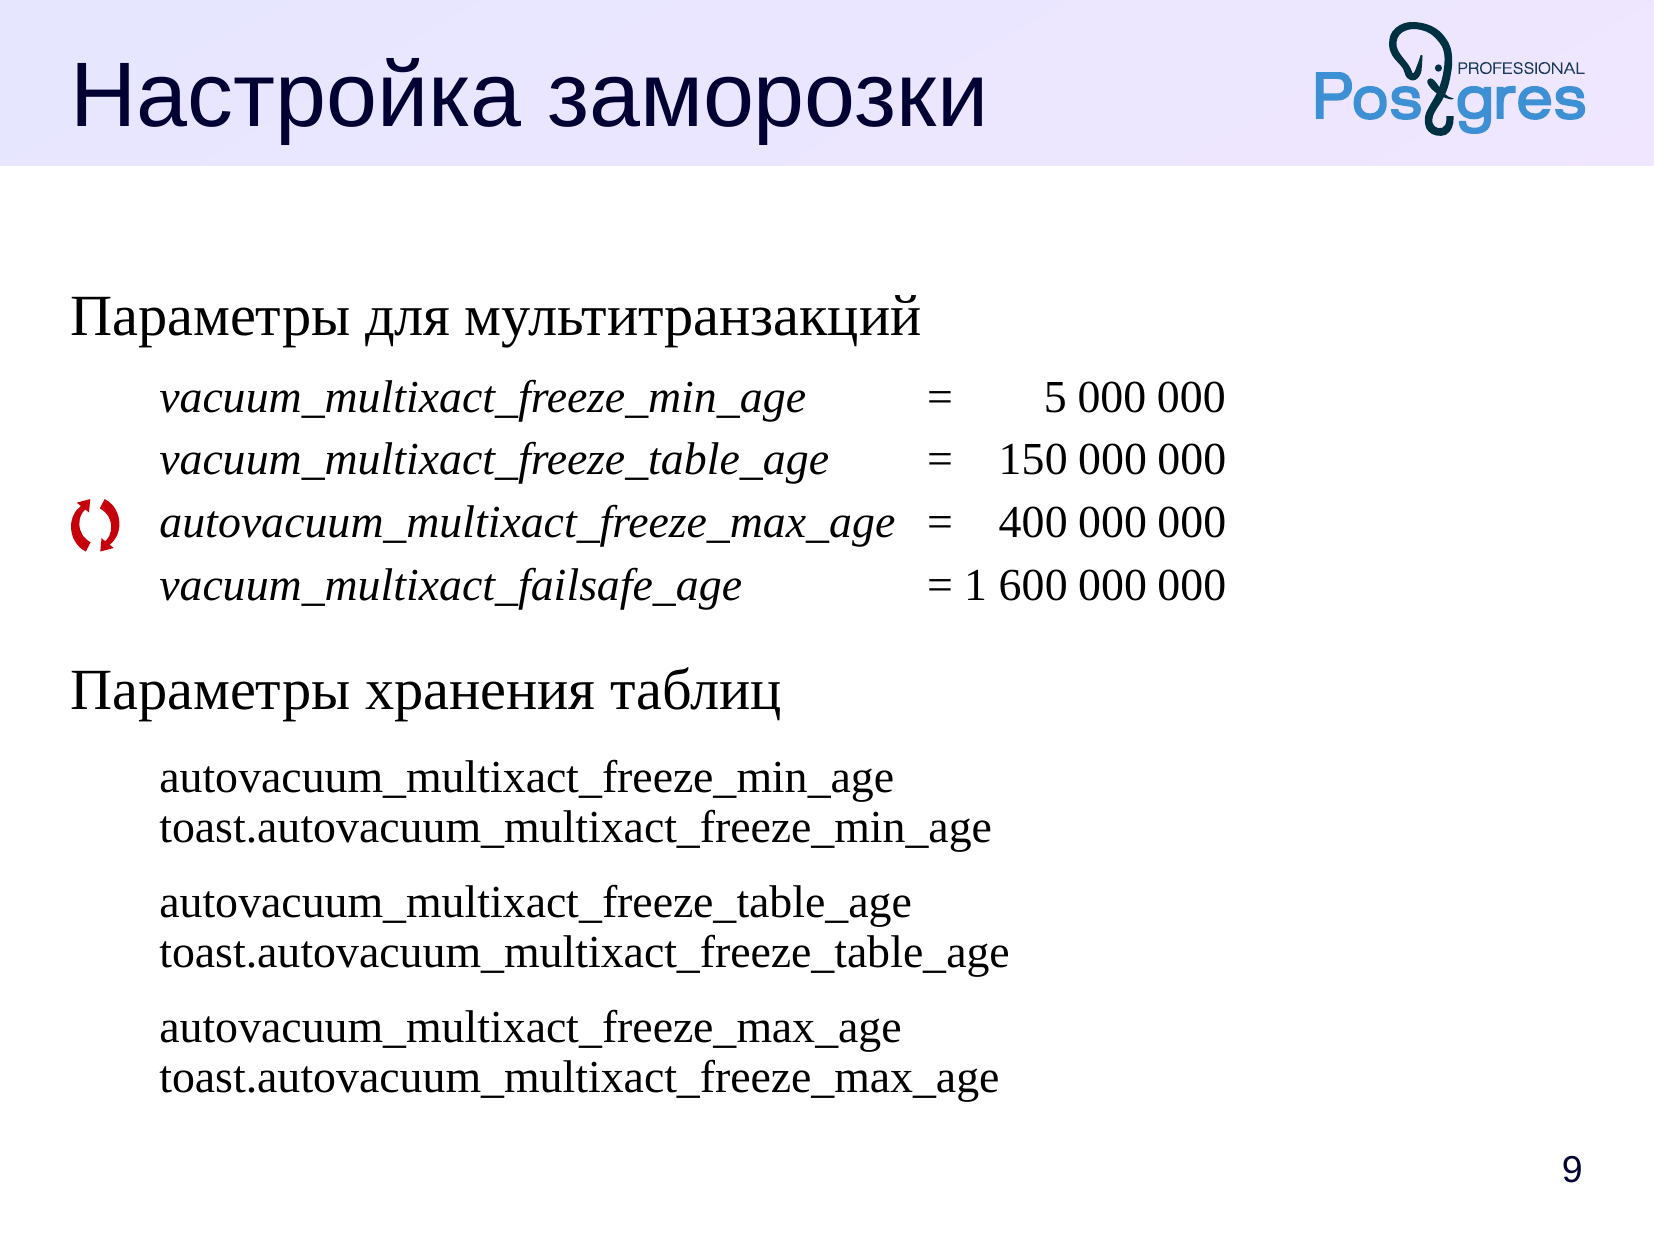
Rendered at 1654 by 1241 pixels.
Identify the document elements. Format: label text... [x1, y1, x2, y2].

text_box [71, 499, 91, 552]
text_box [99, 499, 120, 552]
list Параметры для мультитранзакций vacuum_multixact_freeze_min_age = 5000000 vacuum_multixact_freeze_table_age = 150000000 autovacuum_multixact_freeze_max_age = 400000000 vacuum_multixact_failsafe_age = 1 600000000 Параметры хранения таблиц autovacuum_multixact_freeze_min_age toast.autovacuum_multixact_freeze_min_age autovacuum_multixact_freeze_table_age toast.autovacuum_multixact_freeze_table_age autovacuum_multixact_freeze_max_age toast.autovacuum_multixact_freeze_max_age [70, 283, 1583, 1141]
title Настройка заморозки [70, 43, 1241, 147]
